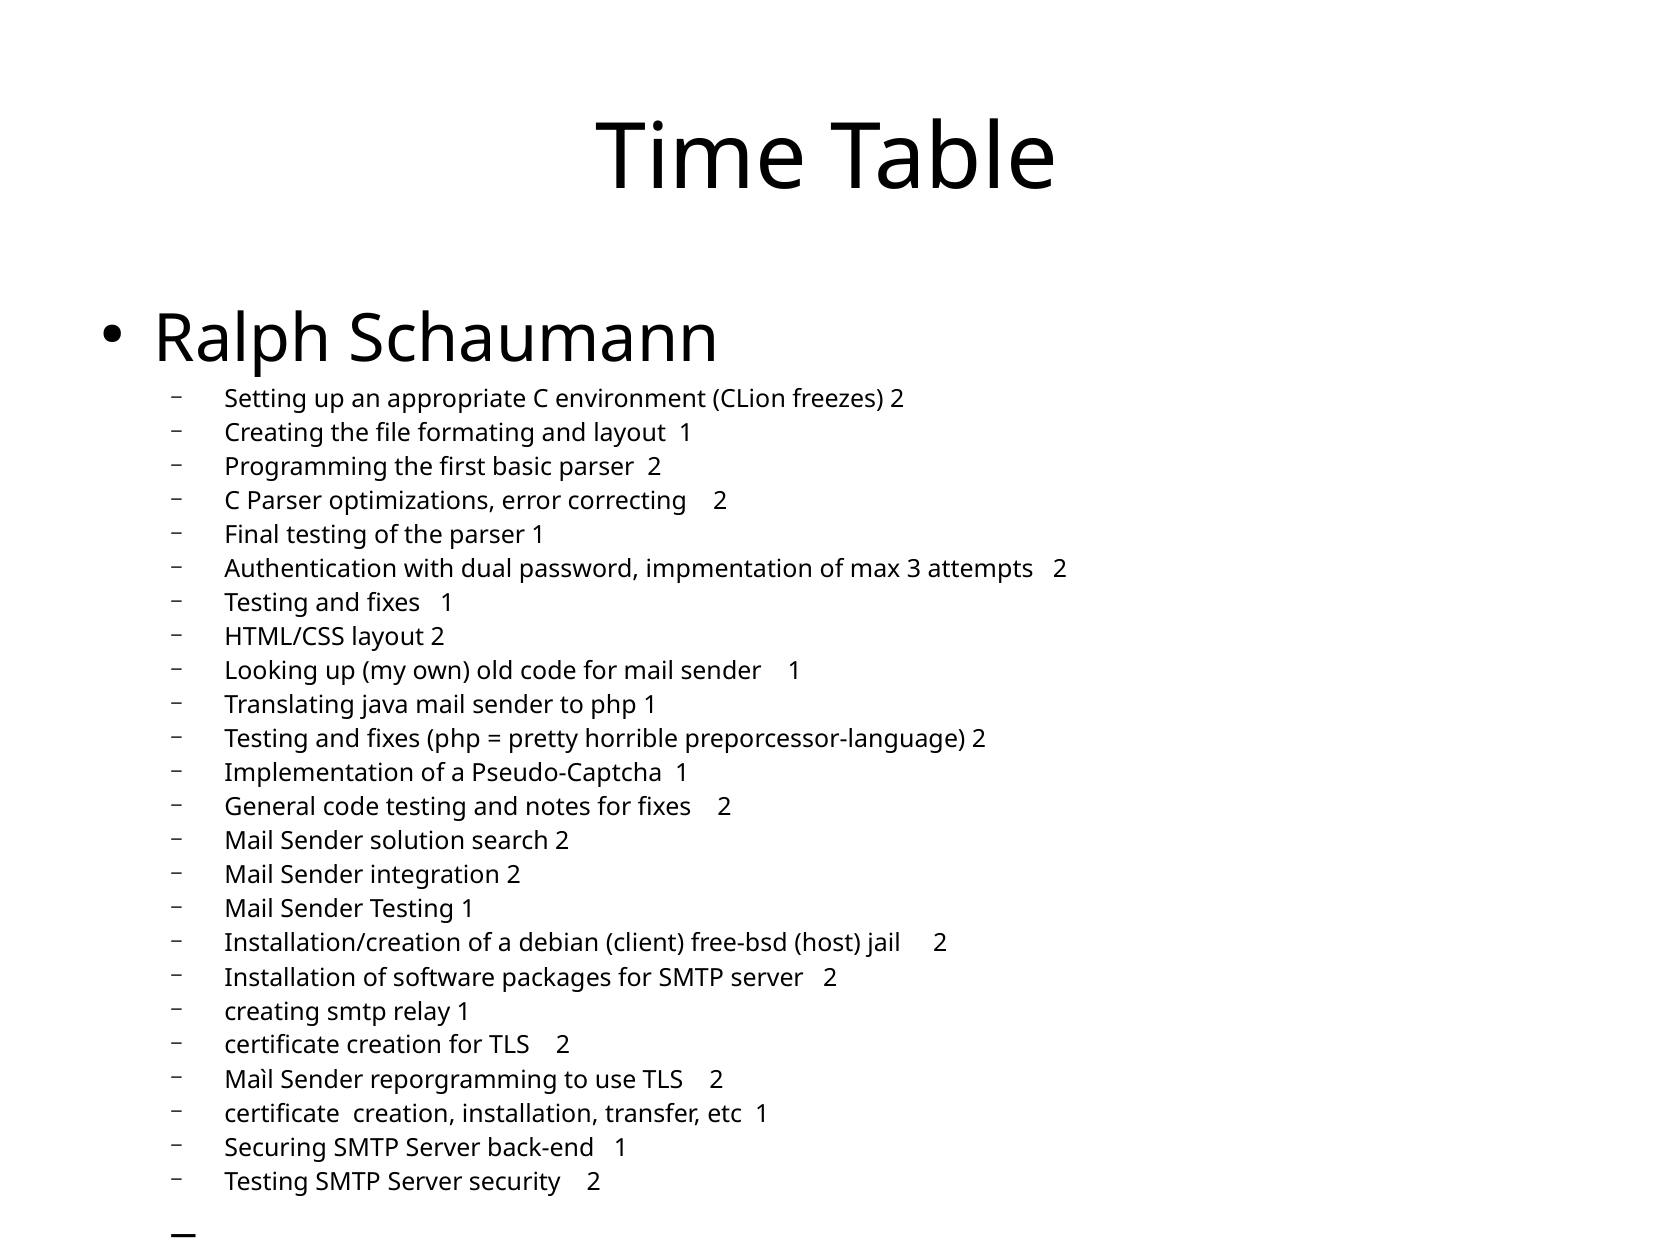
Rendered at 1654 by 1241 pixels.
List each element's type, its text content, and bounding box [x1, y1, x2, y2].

list Ralph Schaumann Setting up an appropriate C environment (CLion freezes) 2 Creating the file formating and layout 1 Programming the first basic parser 2 C Parser optimizations, error correcting 2 Final testing of the parser 1 Authentication with dual password, impmentation of max 3 attempts 2 Testing and fixes 1 HTML/CSS layout 2 Looking up (my own) old code for mail sender 1 Translating java mail sender to php 1 Testing and fixes (php = pretty horrible preporcessor-language) 2 Implementation of a Pseudo-Captcha 1 General code testing and notes for fixes 2 Mail Sender solution search 2 Mail Sender integration 2 Mail Sender Testing 1 Installation/creation of a debian (client) free-bsd (host) jail 2 Installation of software packages for SMTP server 2 creating smtp relay 1 certificate creation for TLS 2 Maìl Sender reporgramming to use TLS 2 certificate creation, installation, transfer, etc 1 Securing SMTP Server back-end 1 Testing SMTP Server security 2 [82, 290, 1571, 1010]
title Time Table [82, 49, 1571, 257]
